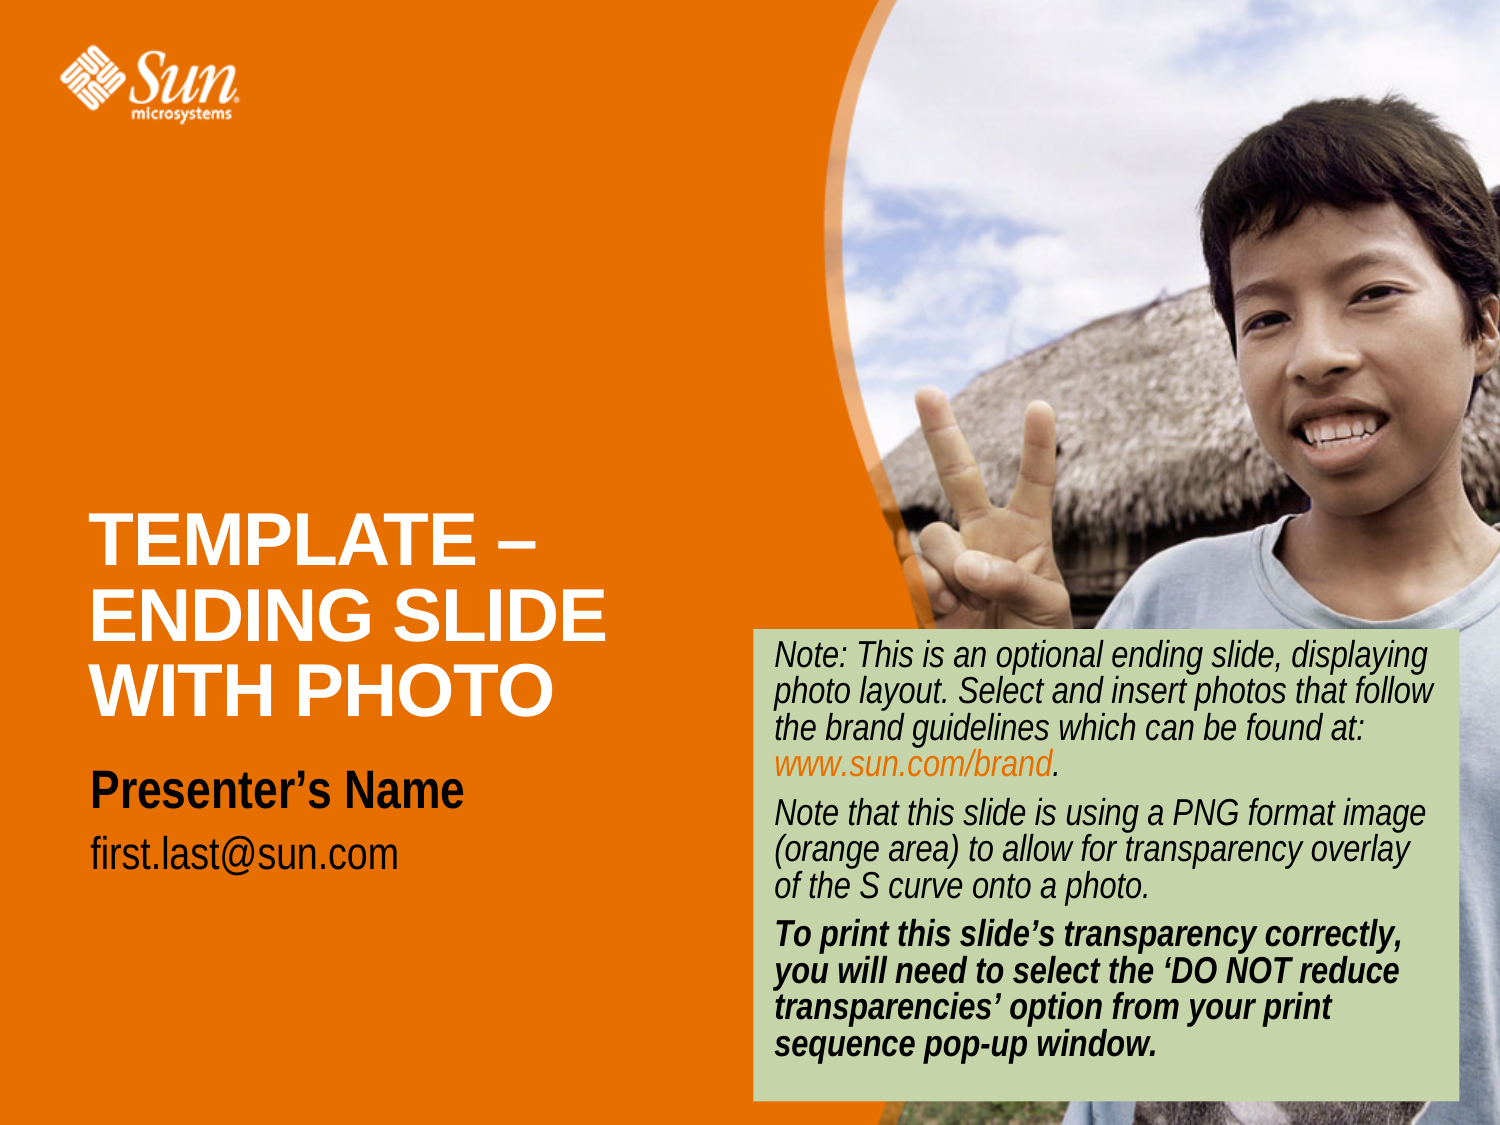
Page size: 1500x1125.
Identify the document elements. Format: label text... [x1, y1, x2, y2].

text_box Note: This is an optional ending slide, displaying photo layout. Select and insert photos that follow the brand guidelines which can be found at: www.sun.com/brand. Note that this slide is using a PNG format image (orange area) to allow for transparency overlay of the S curve onto a photo. To print this slide’s transparency correctly, you will need to select the ‘DO NOT reduce transparencies’ option from your print sequence pop-up window. [753, 629, 1460, 1102]
picture [0, 0, 1500, 1125]
title TEMPLATE – ENDING SLIDE WITH PHOTO [88, 486, 908, 732]
list Presenter’s Name first.last@sun.com [90, 766, 753, 987]
